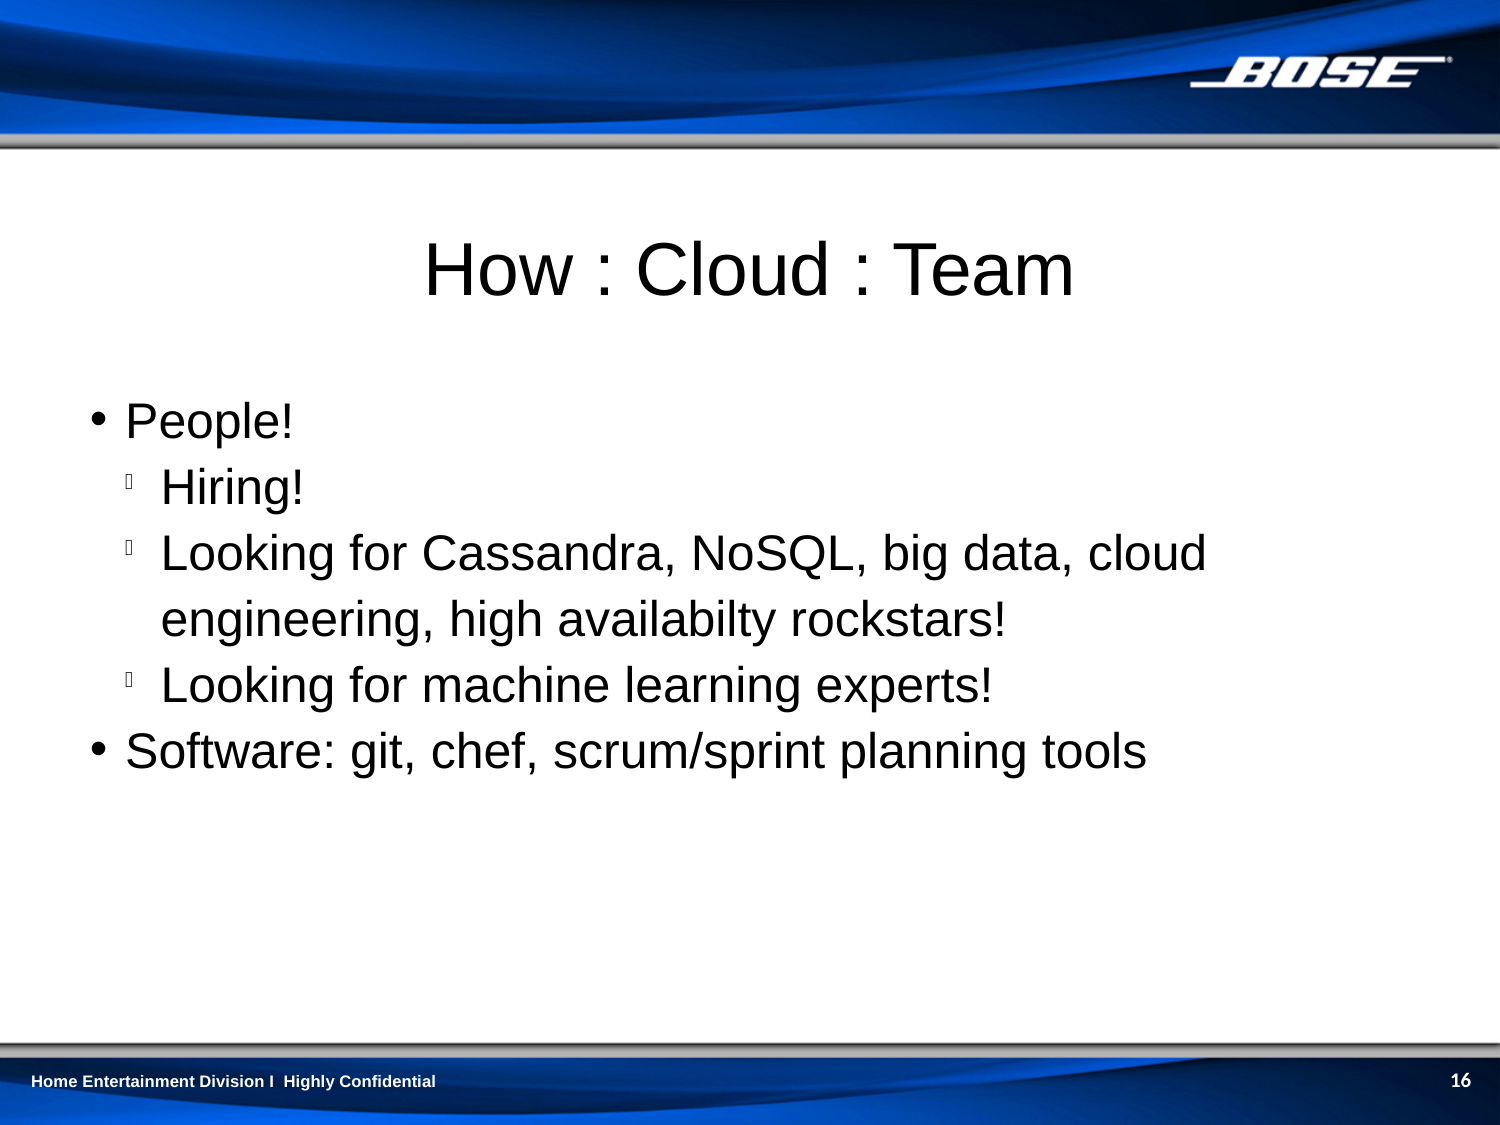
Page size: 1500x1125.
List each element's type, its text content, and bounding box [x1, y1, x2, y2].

text_box How : Cloud : Team [74, 185, 1425, 345]
text_box People! Hiring! Looking for Cassandra, NoSQL, big data, cloud engineering, high availabilty rockstars! Looking for machine learning experts! Software: git, chef, scrum/sprint planning tools [74, 375, 1425, 1003]
picture [0, 0, 1500, 1125]
